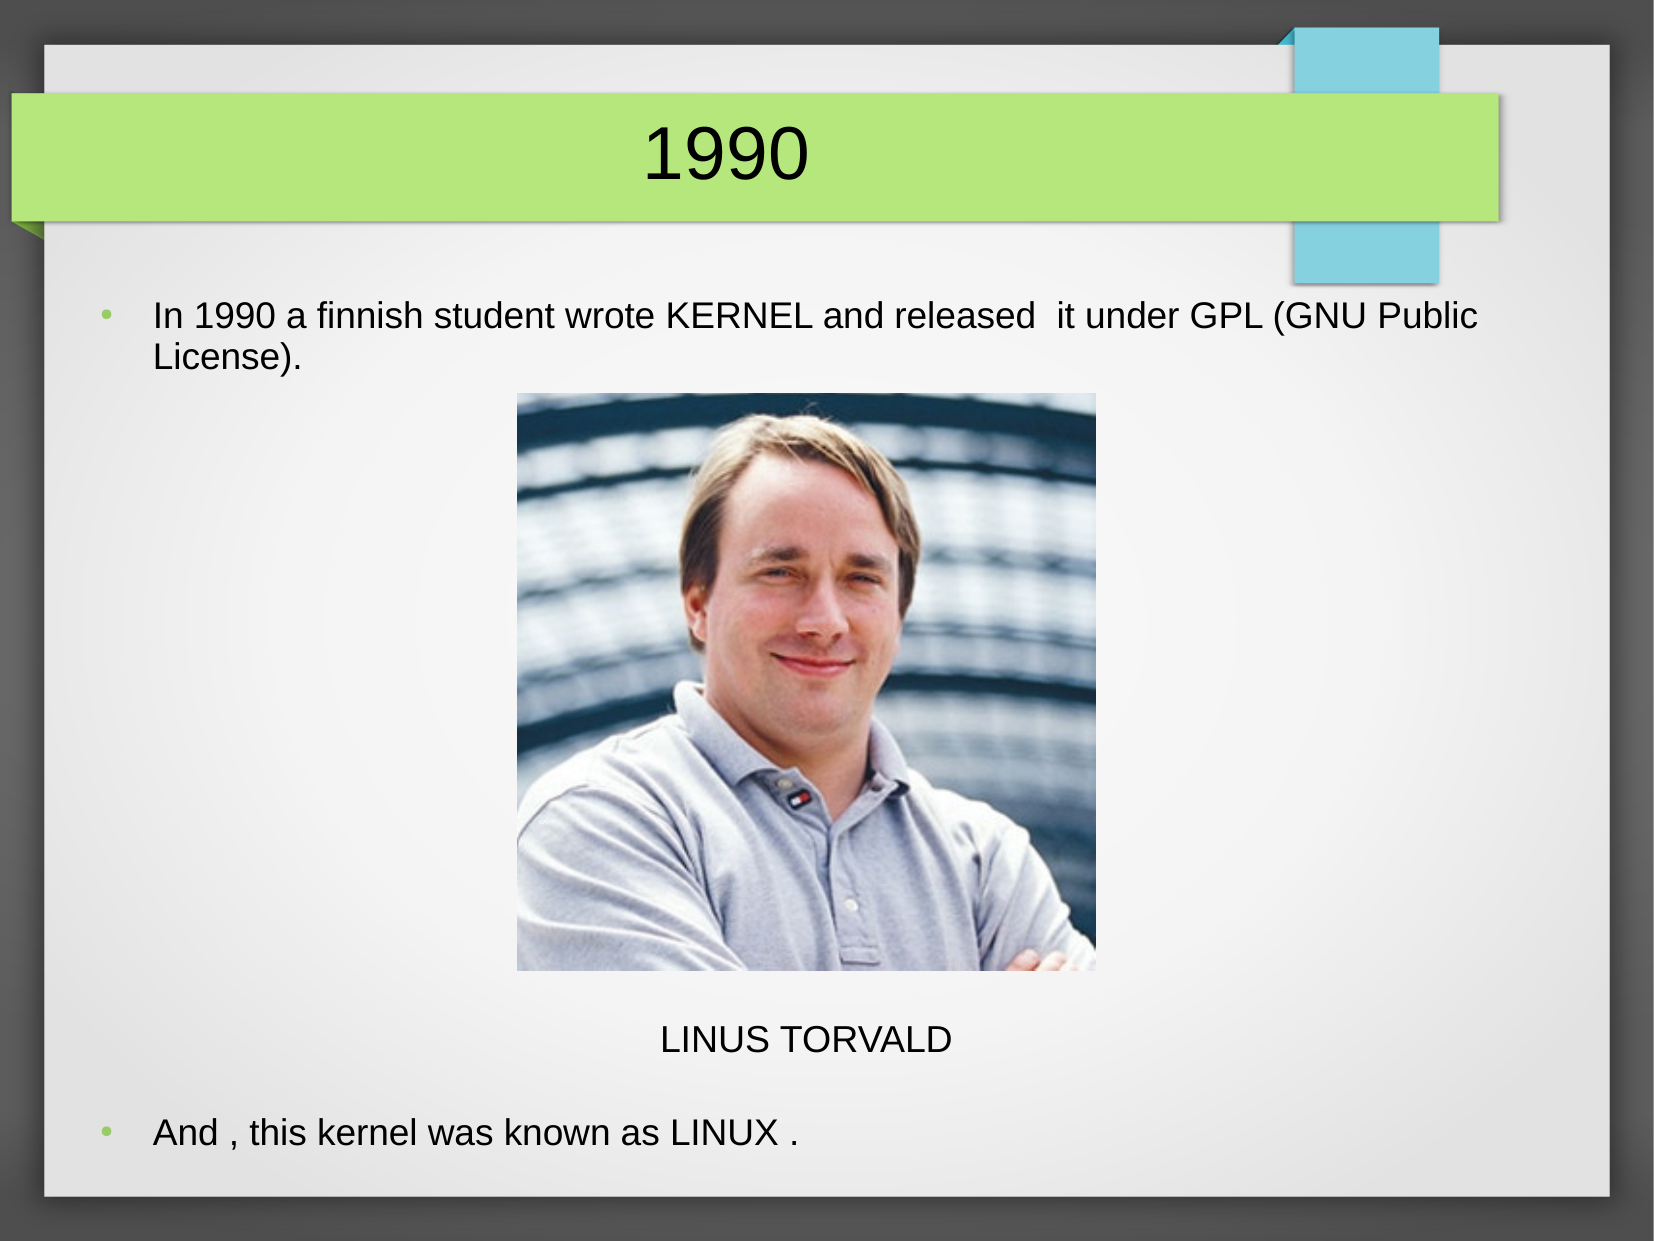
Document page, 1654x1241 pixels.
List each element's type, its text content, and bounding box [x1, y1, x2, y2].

picture [0, 0, 1654, 1241]
list In 1990 a finnish student wrote KERNEL and released it under GPL (GNU Public License). And , this kernel was known as LINUX . [82, 295, 1571, 1156]
title 1990 [82, 94, 1264, 213]
